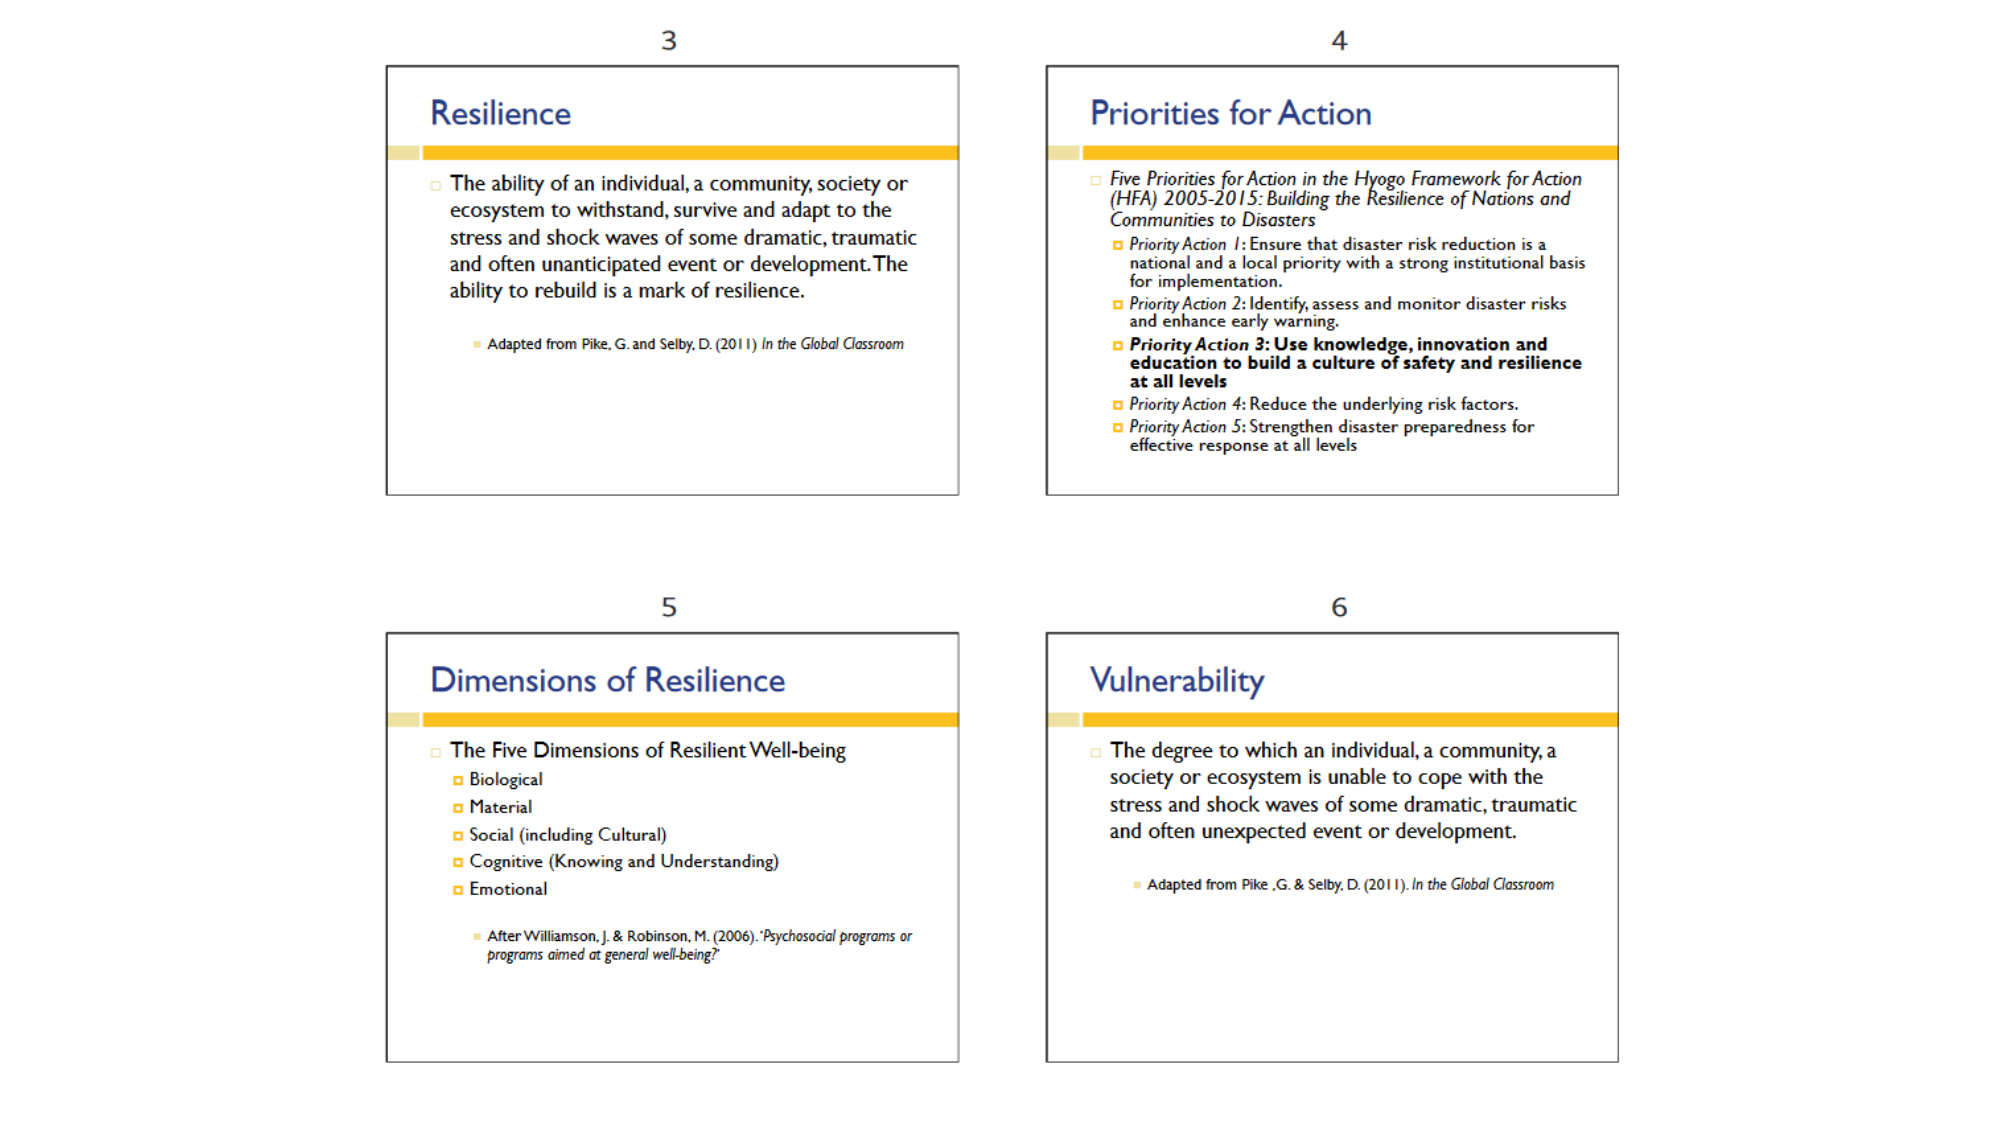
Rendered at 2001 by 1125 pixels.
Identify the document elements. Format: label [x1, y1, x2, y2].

picture [335, 0, 1664, 1125]
